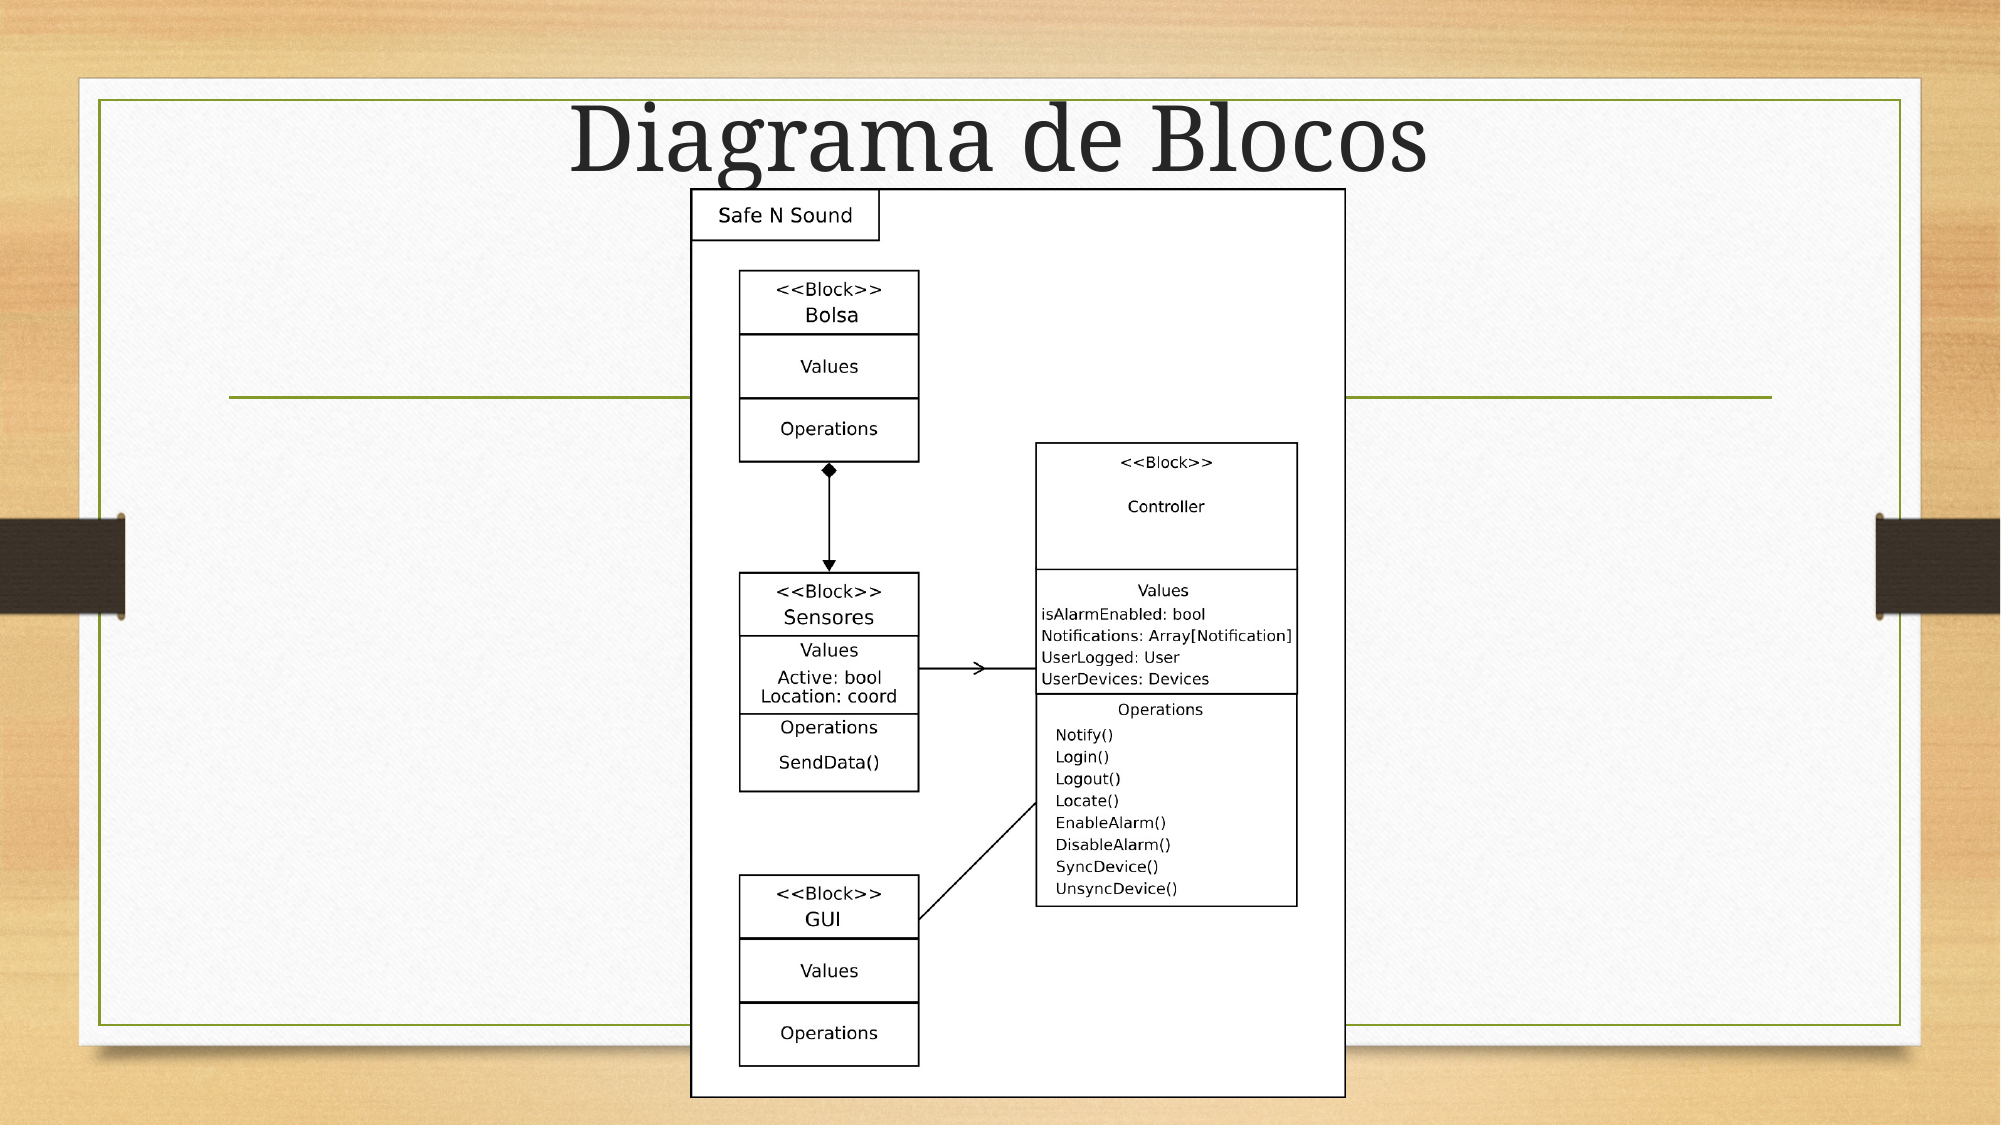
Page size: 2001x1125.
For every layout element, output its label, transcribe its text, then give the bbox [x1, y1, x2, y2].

title Diagrama de Blocos [212, 27, 1788, 242]
picture [690, 188, 1346, 1098]
